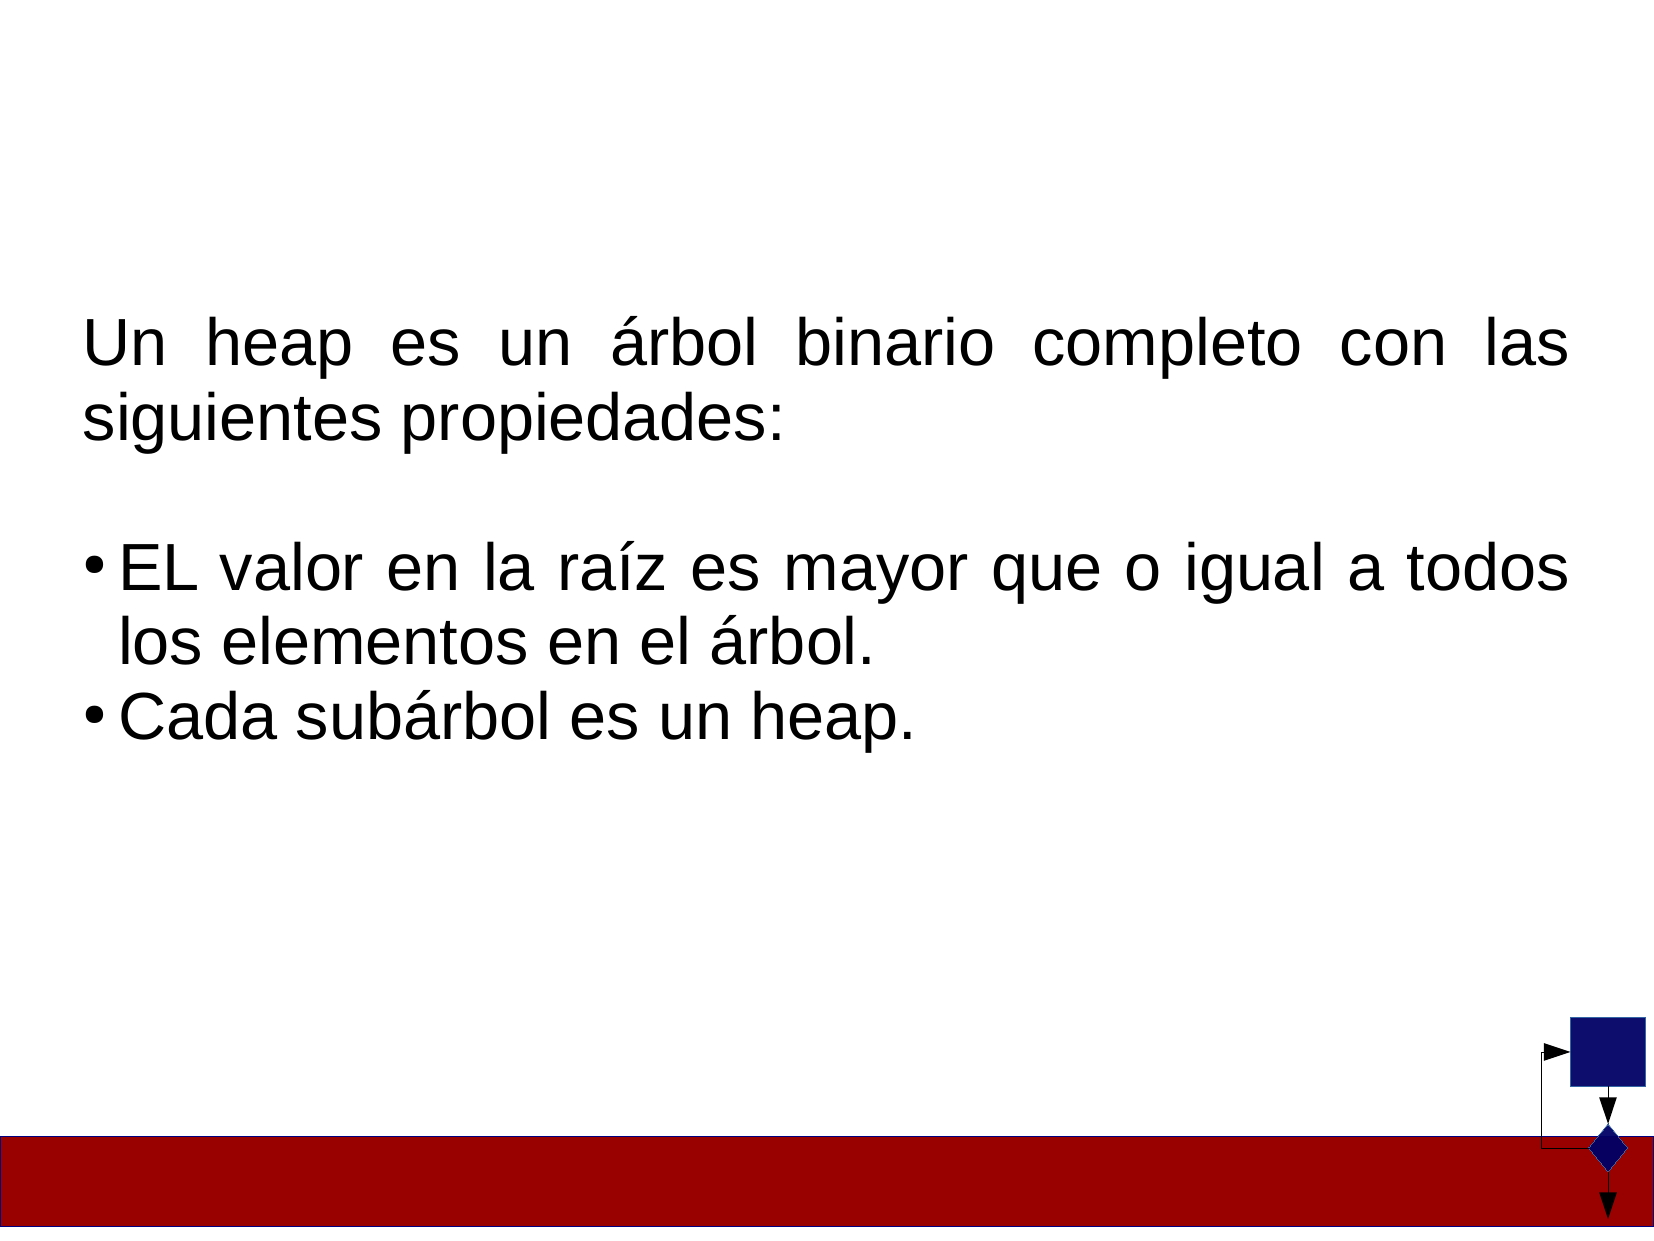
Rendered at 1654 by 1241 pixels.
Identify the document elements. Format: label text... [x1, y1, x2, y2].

text_box [1570, 1017, 1646, 1087]
text_box [0, 1124, 1654, 1227]
subtitle Un heap es un árbol binario completo con las siguientes propiedades: EL valor en la raíz es mayor que o igual a todos los elementos en el árbol. Cada subárbol es un heap. [82, 49, 1571, 1010]
